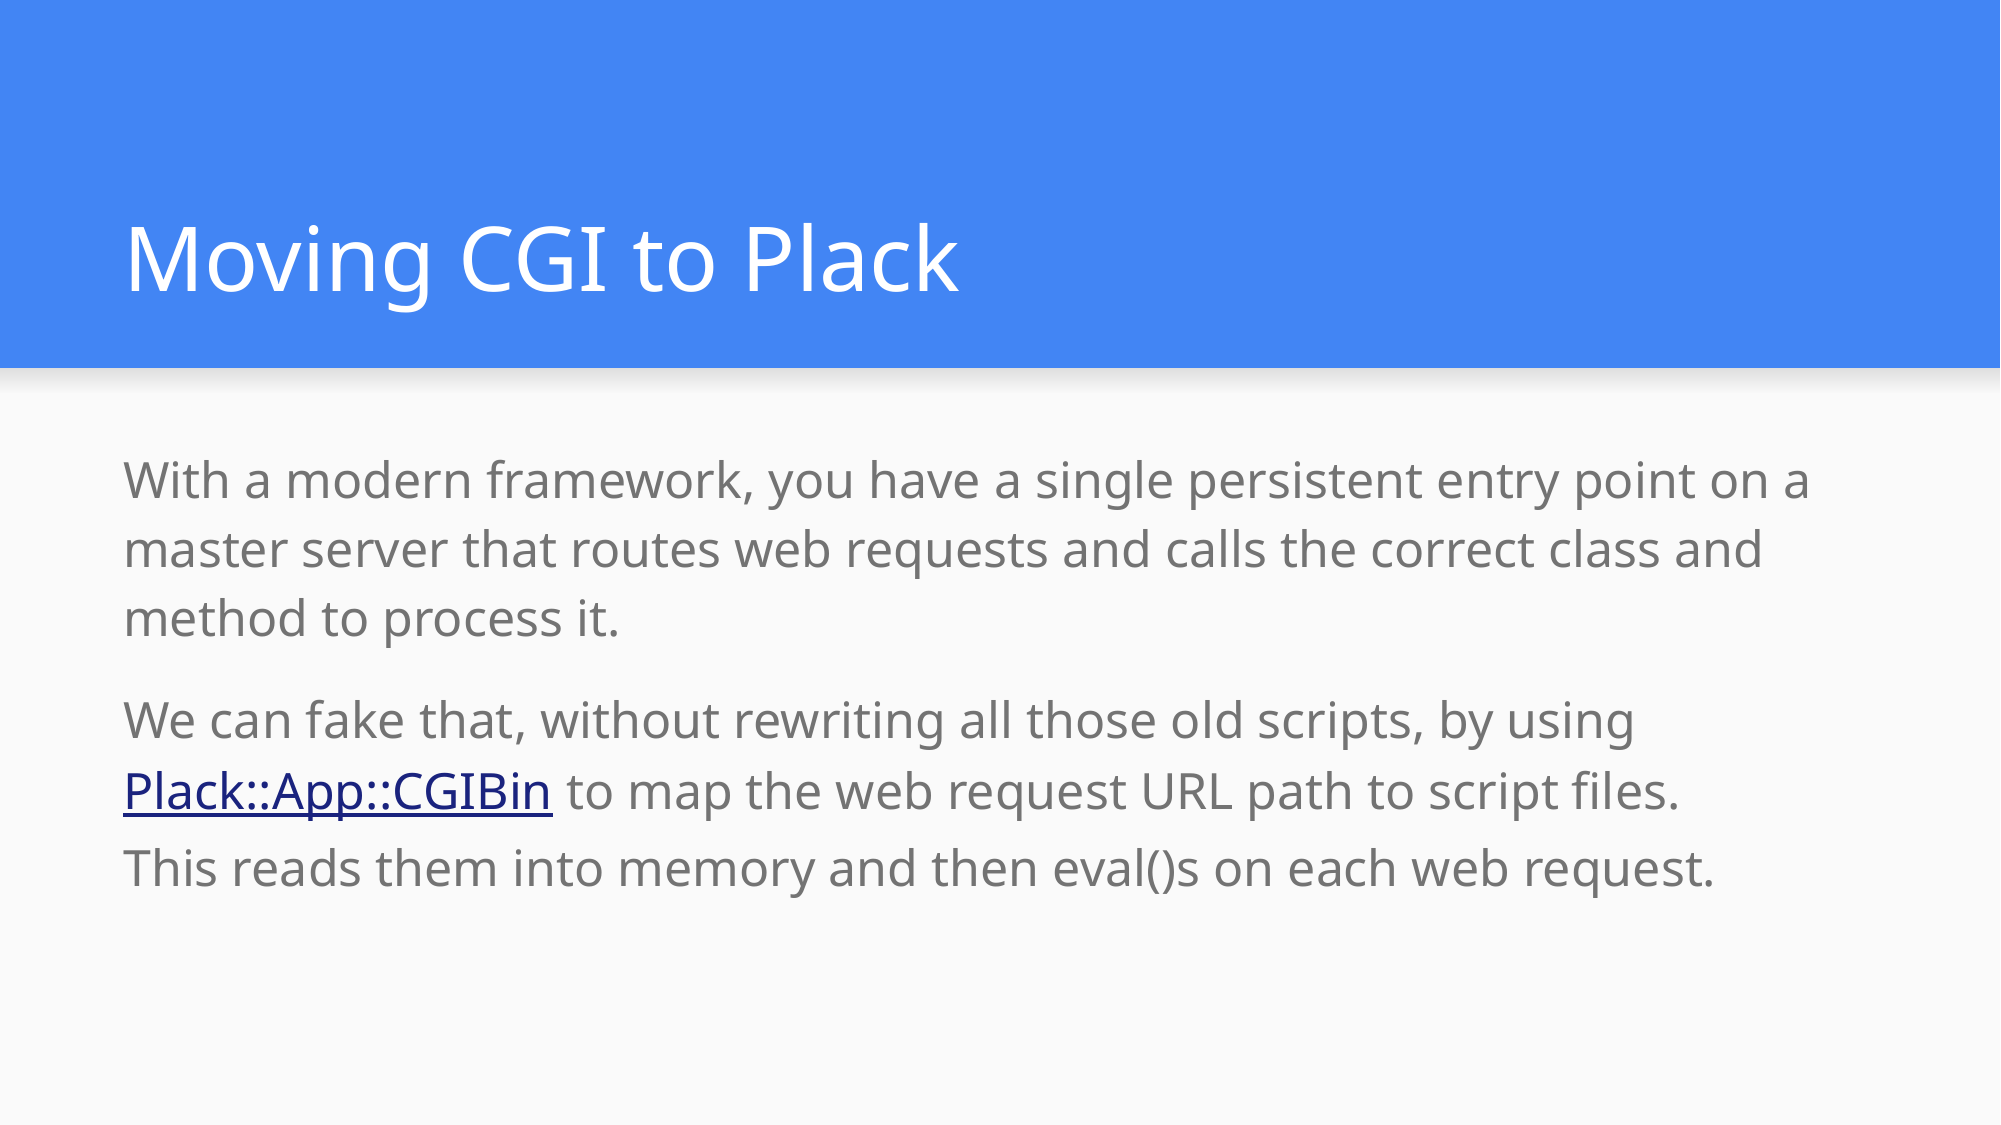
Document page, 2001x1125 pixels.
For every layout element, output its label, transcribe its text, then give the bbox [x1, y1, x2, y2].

title Moving CGI to Plack [103, 161, 1902, 330]
list With a modern framework, you have a single persistent entry point on a master server that routes web requests and calls the correct class and method to process it. We can fake that, without rewriting all those old scripts, by using Plack::App::CGIBin to map the web request URL path to script files. This reads them into memory and then eval()s on each web request. [103, 419, 1902, 1013]
